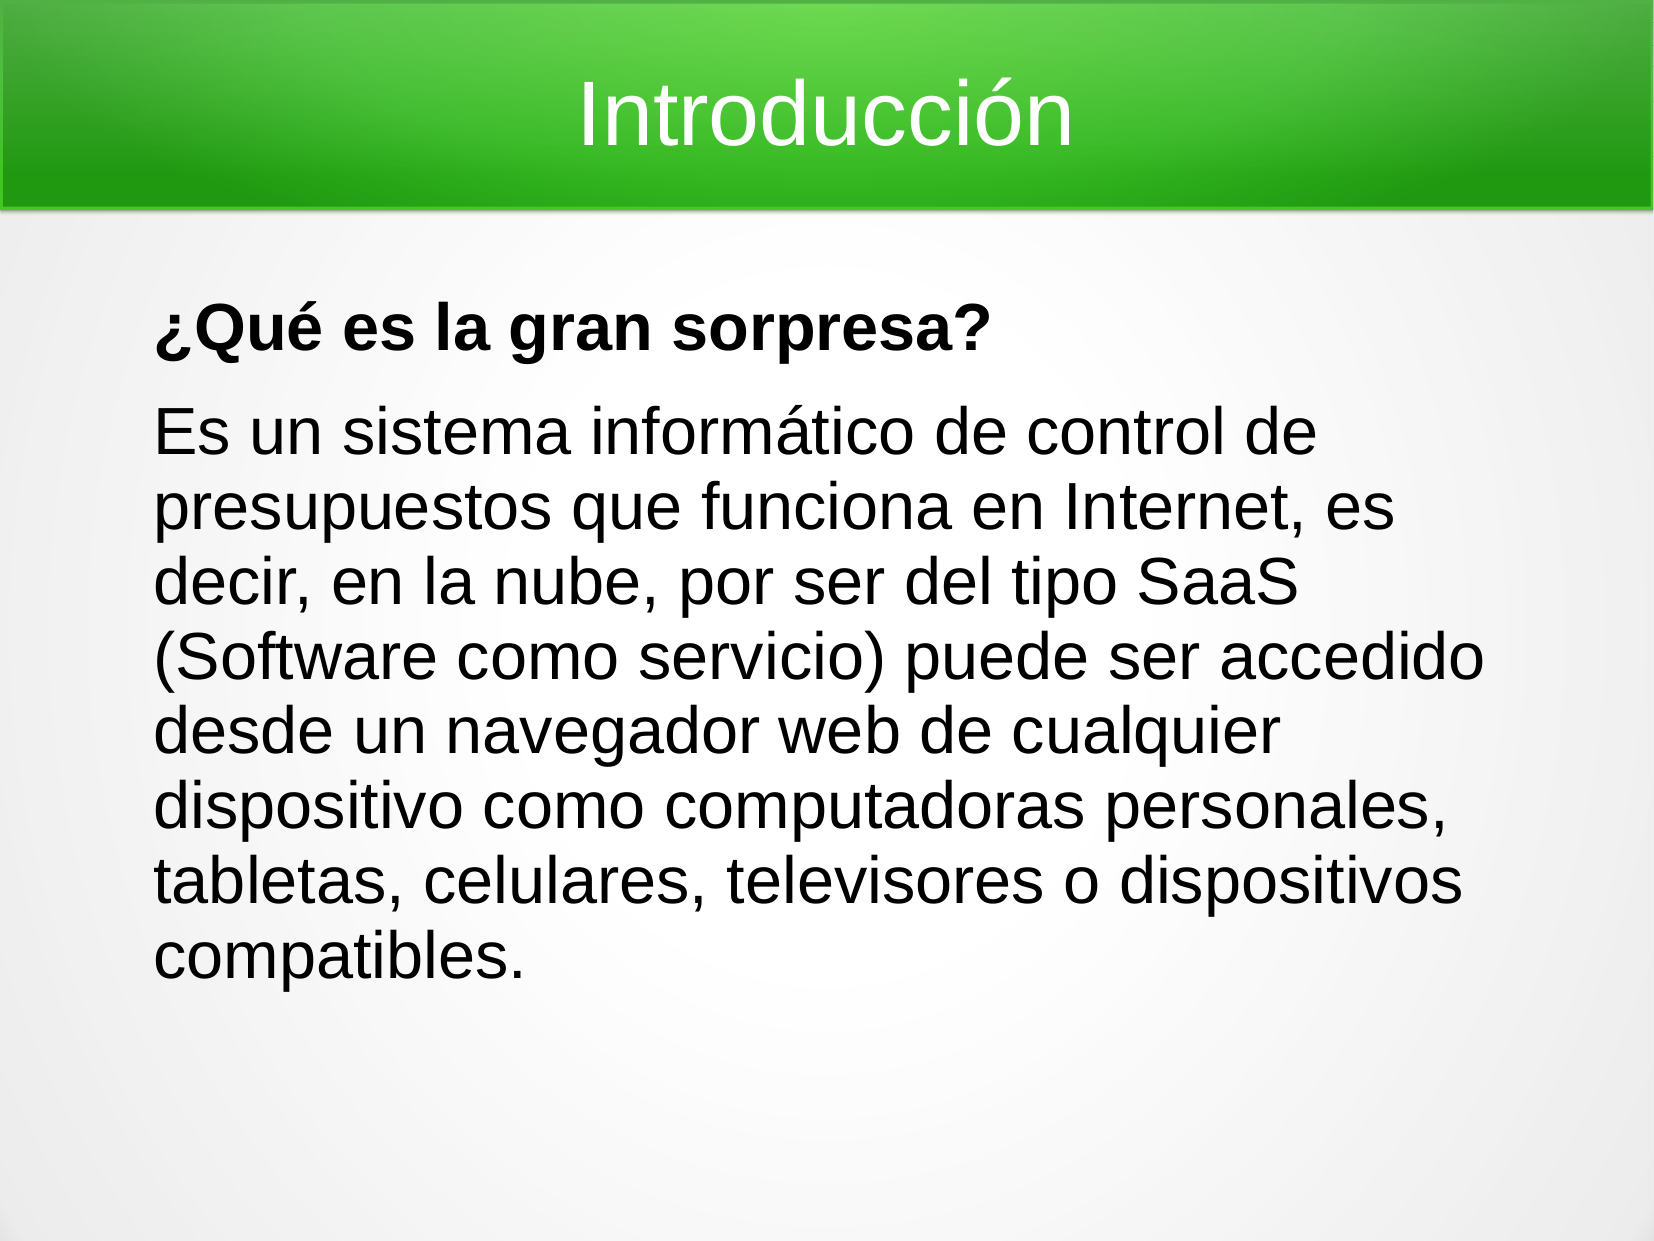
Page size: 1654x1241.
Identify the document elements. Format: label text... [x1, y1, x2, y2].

title Introducción [82, 49, 1571, 179]
list ¿Qué es la gran sorpresa? Es un sistema informático de control de presupuestos que funciona en Internet, es decir, en la nube, por ser del tipo SaaS (Software como servicio) puede ser accedido desde un navegador web de cualquier dispositivo como computadoras personales, tabletas, celulares, televisores o dispositivos compatibles. [82, 290, 1538, 1010]
